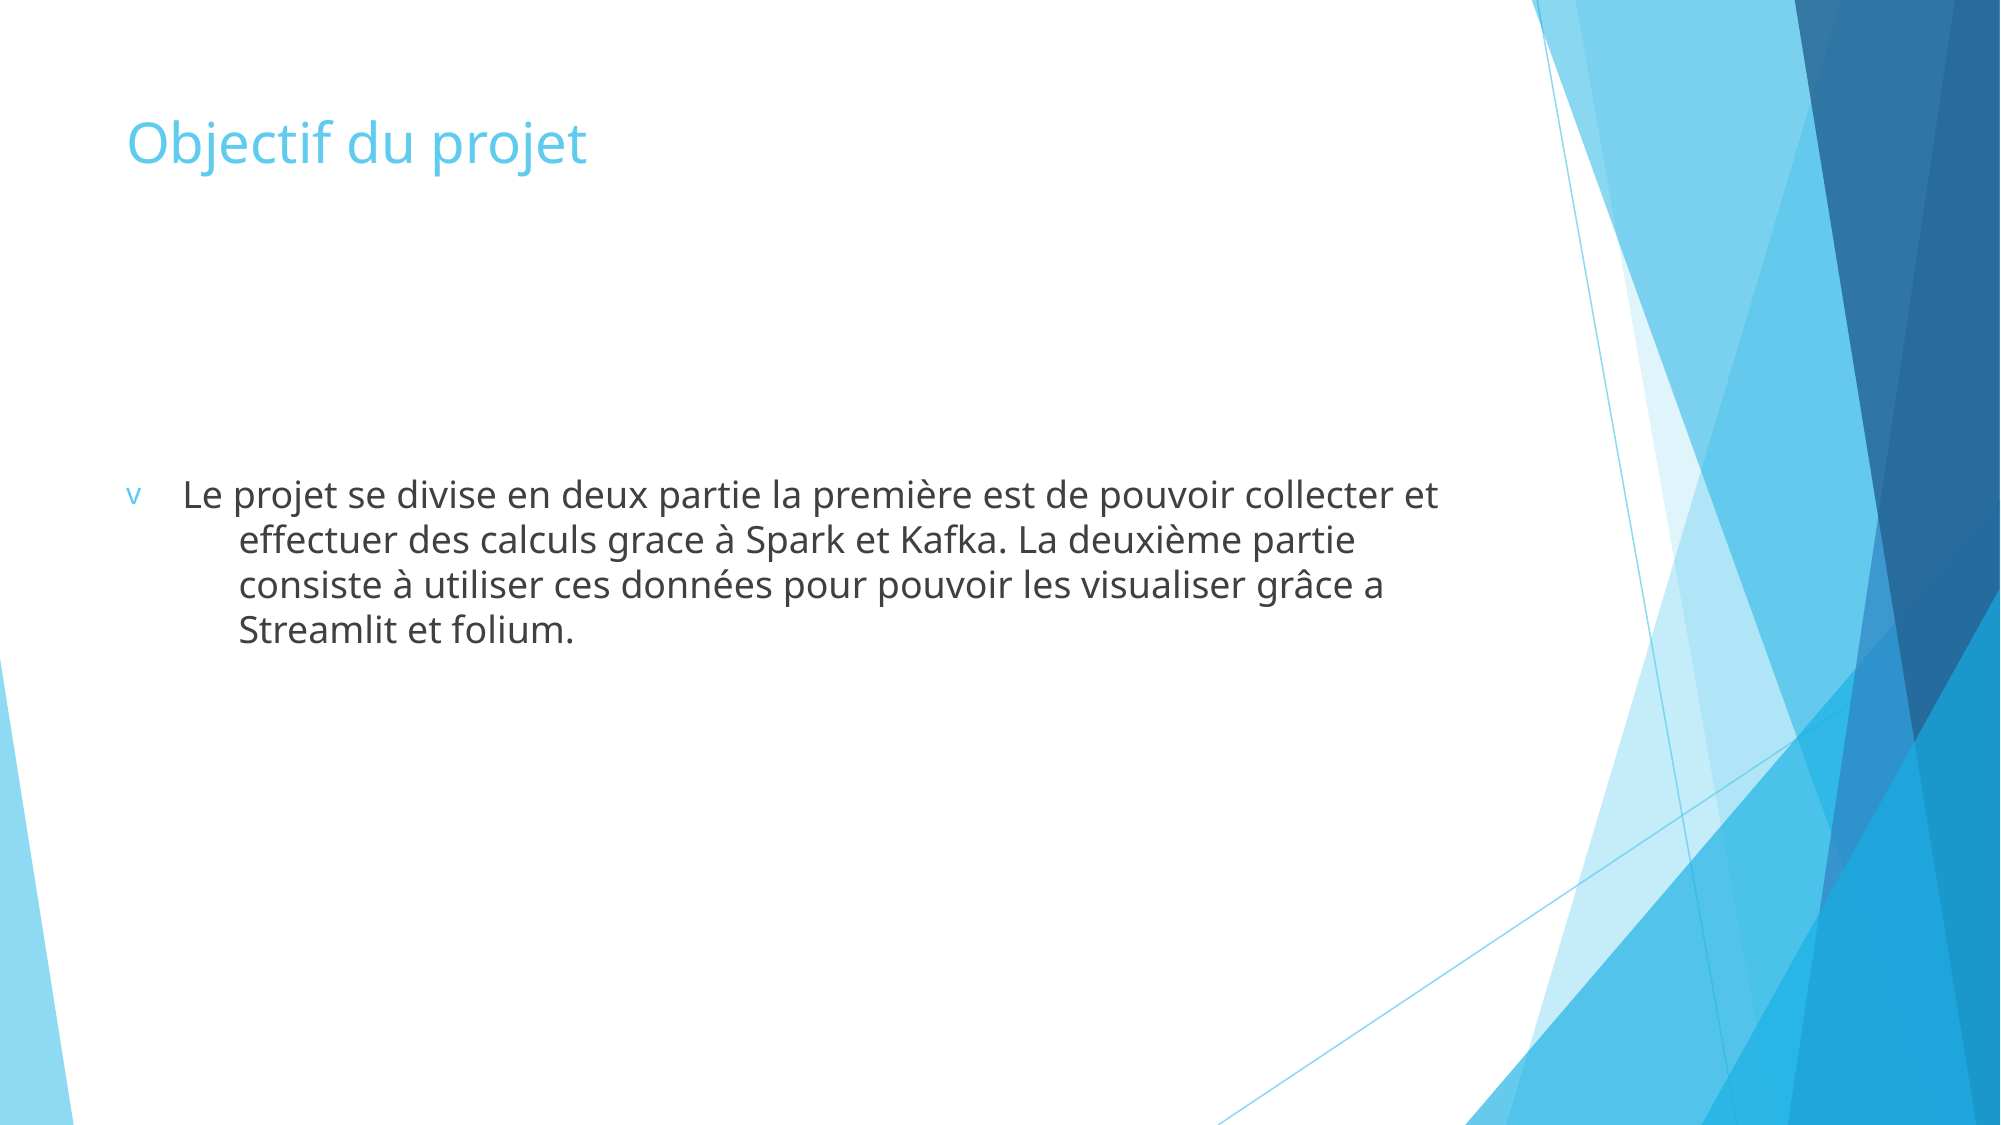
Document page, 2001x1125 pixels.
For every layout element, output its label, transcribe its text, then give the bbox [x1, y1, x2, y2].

title Objectif du projet [111, 99, 1522, 317]
list Le projet se divise en deux partie la première est de pouvoir collecter et effectuer des calculs grace à Spark et Kafka. La deuxième partie consiste à utiliser ces données pour pouvoir les visualiser grâce a Streamlit et folium. [111, 463, 1522, 719]
